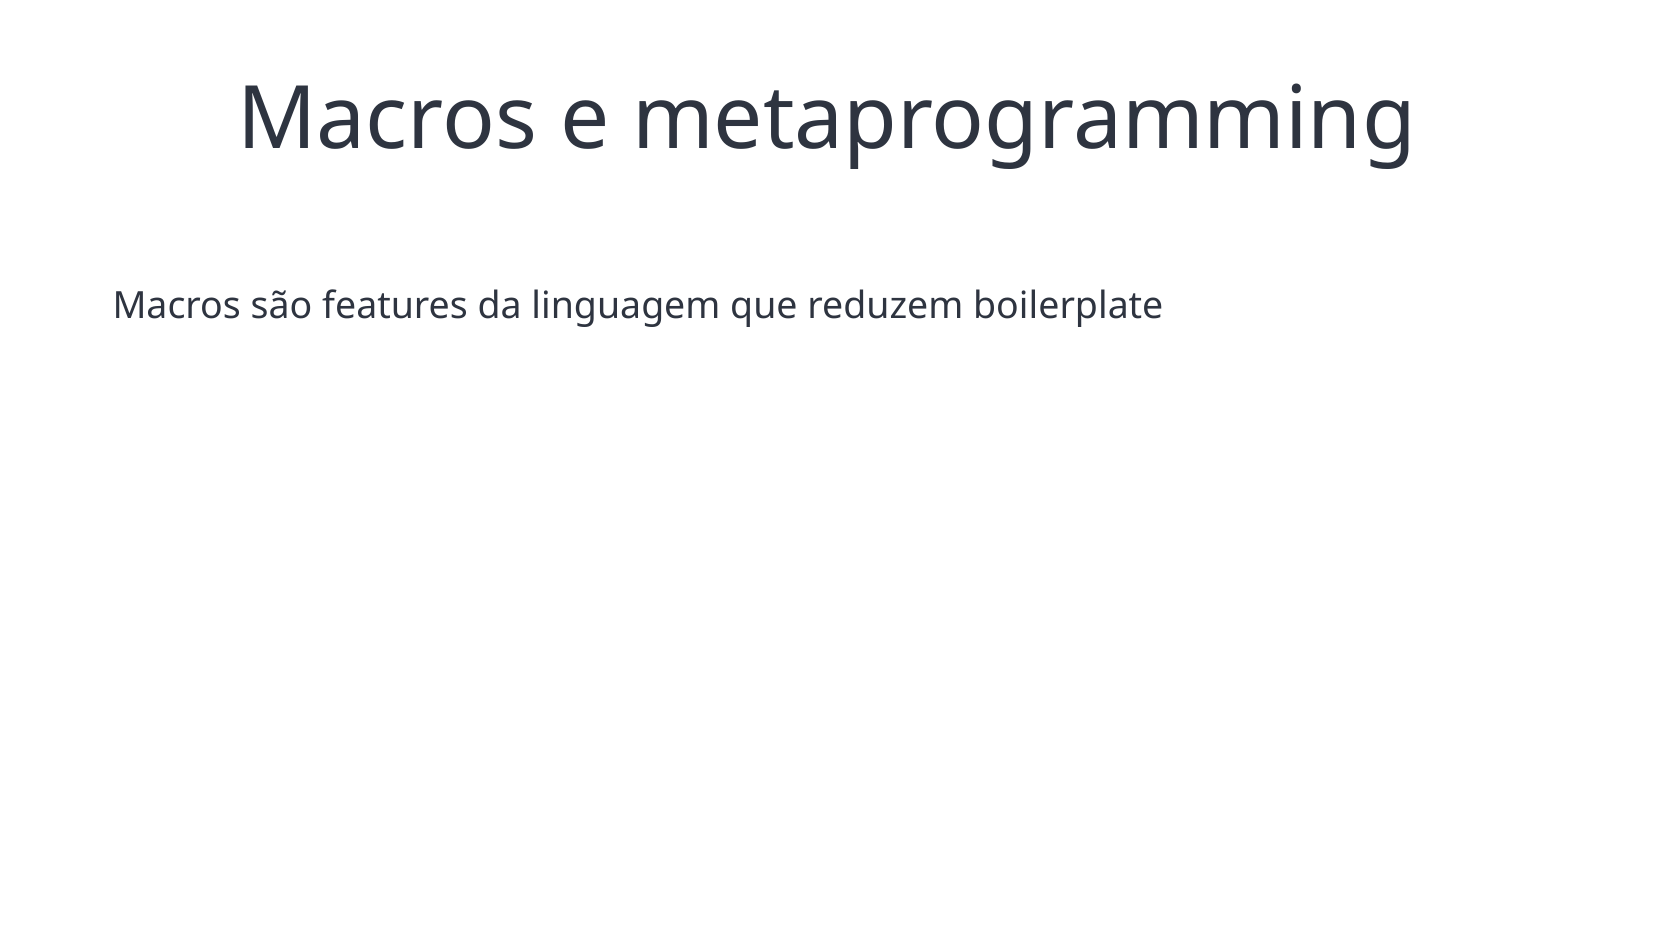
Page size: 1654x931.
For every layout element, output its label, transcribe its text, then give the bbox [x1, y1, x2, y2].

text_box Macros são features da linguagem que reduzem boilerplate [112, 278, 1556, 767]
title Macros e metaprogramming [82, 37, 1571, 193]
